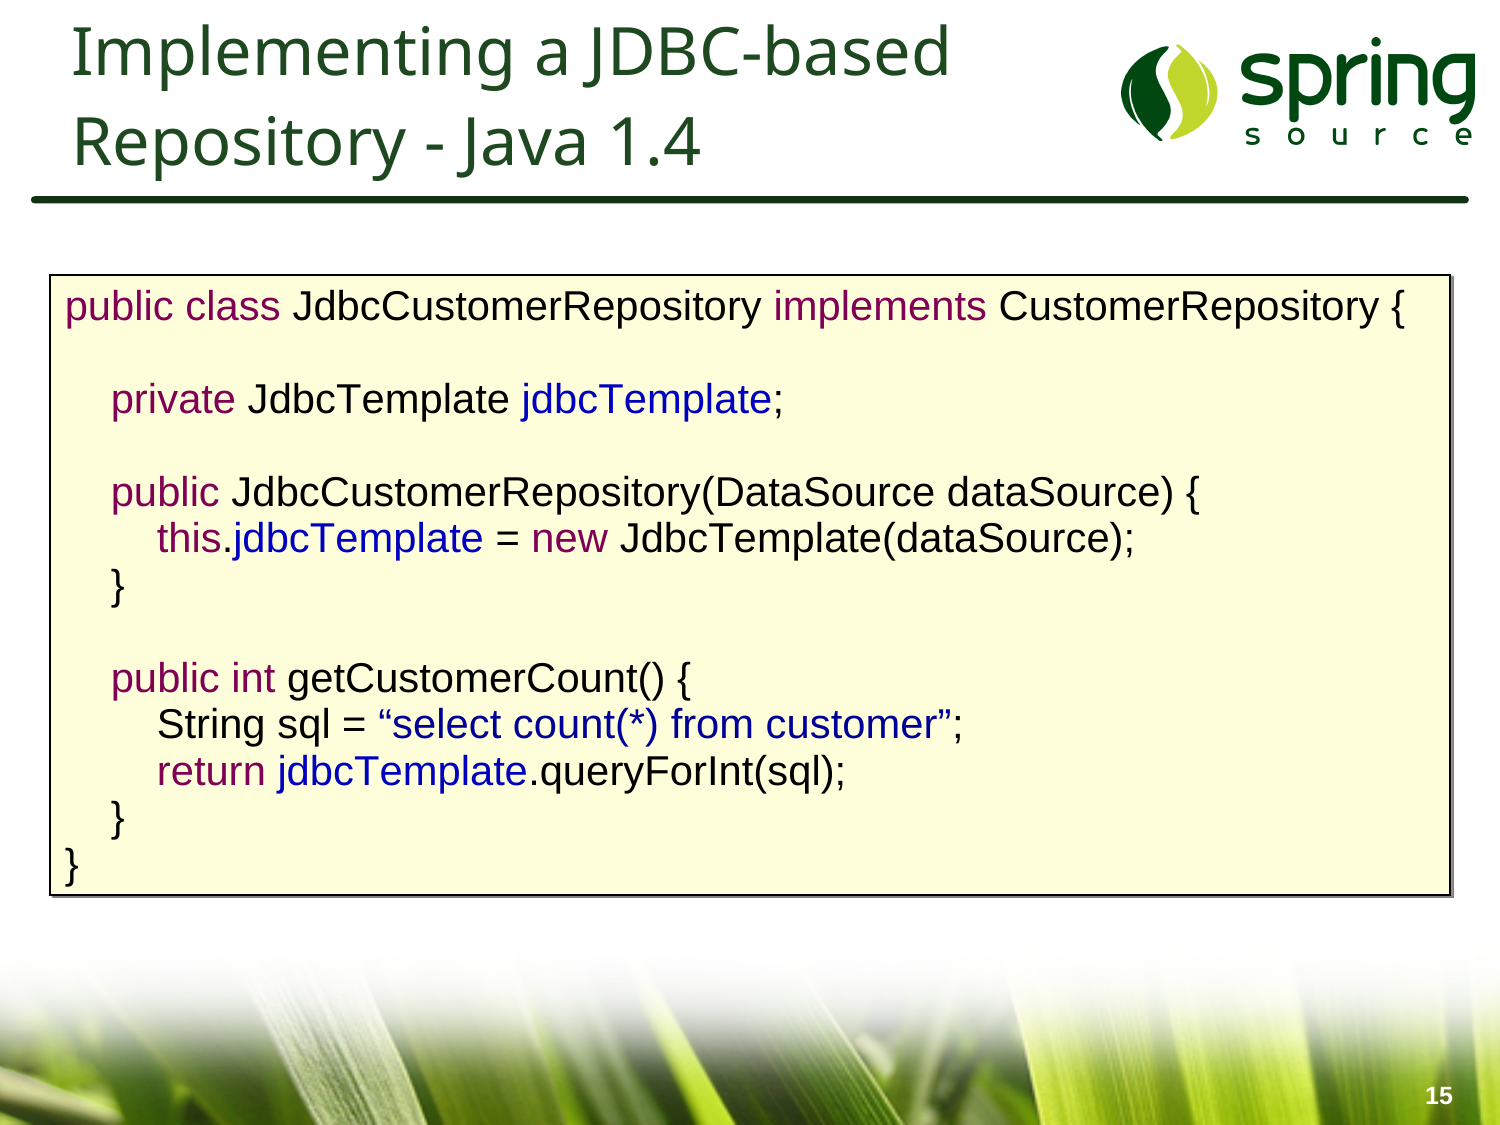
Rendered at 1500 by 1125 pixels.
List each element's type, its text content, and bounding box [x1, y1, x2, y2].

picture [1121, 37, 1475, 145]
text_box public class JdbcCustomerRepository implements CustomerRepository { private JdbcTemplate jdbcTemplate; public JdbcCustomerRepository(DataSource dataSource) { this.jdbcTemplate = new JdbcTemplate(dataSource); } public int getCustomerCount() { String sql = “select count(*) from customer”; return jdbcTemplate.queryForInt(sql); } } [50, 275, 1451, 895]
picture [0, 944, 1500, 1125]
title Implementing a JDBC-based Repository - Java 1.4 [56, 5, 1089, 184]
